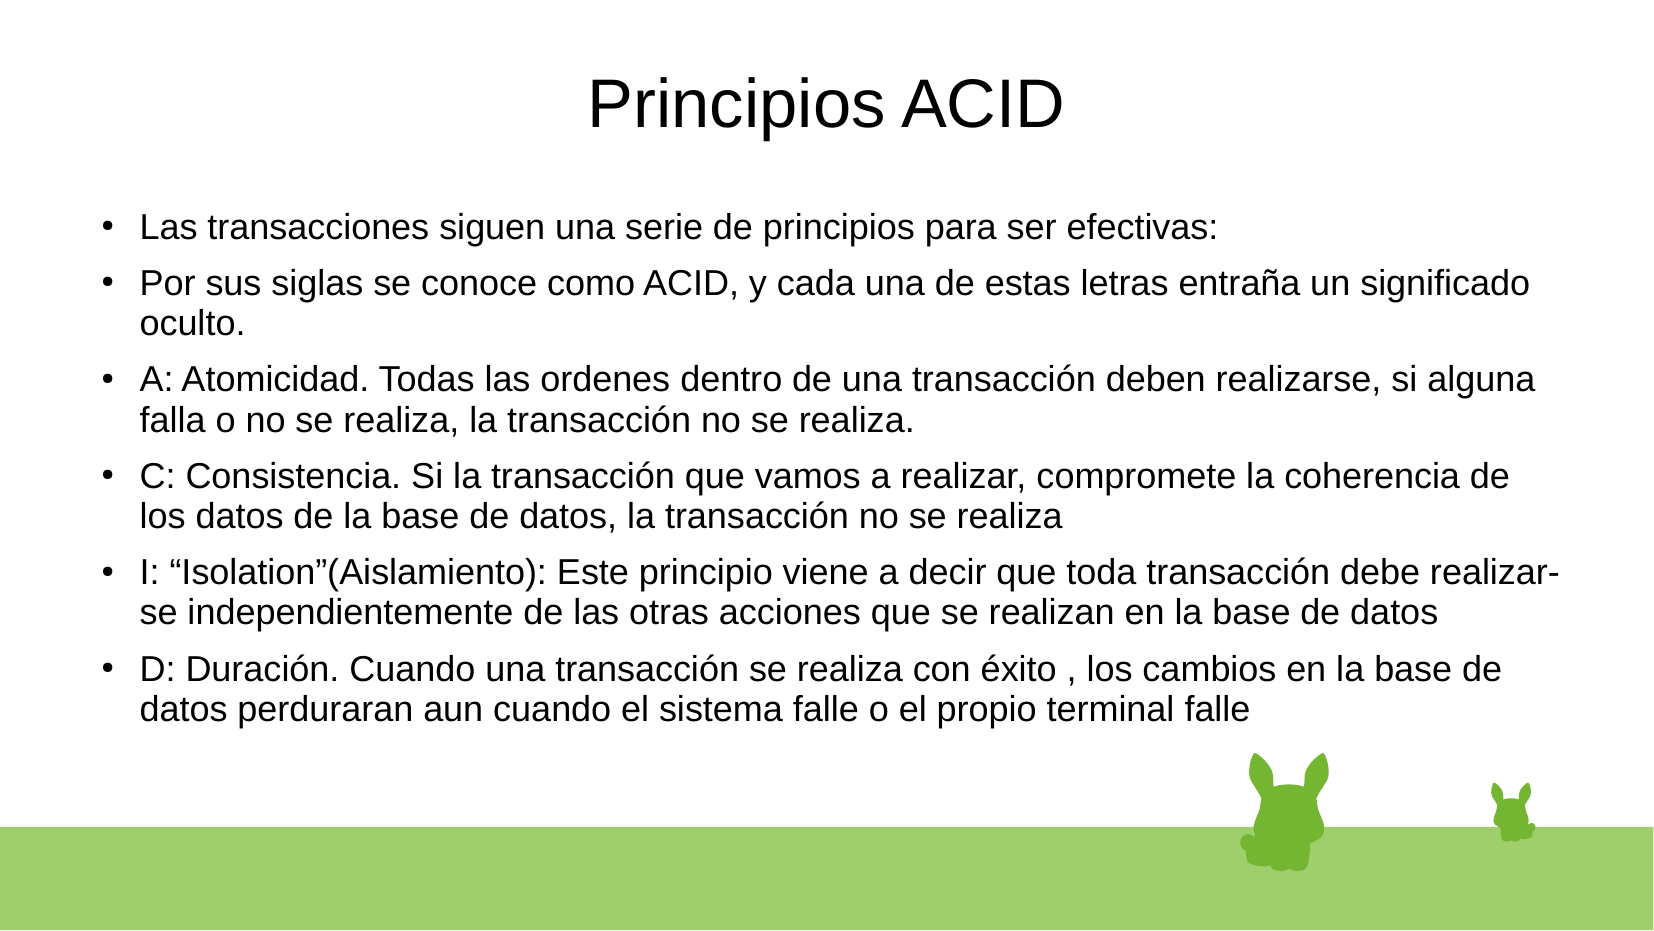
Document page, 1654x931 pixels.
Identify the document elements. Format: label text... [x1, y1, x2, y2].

title Principios ACID [88, 29, 1565, 178]
list Las transacciones siguen una serie de principios para ser efectivas: Por sus siglas se conoce como ACID, y cada una de estas letras entraña un significado oculto. A: Atomicidad. Todas las ordenes dentro de una transacción deben realizarse, si alguna falla o no se realiza, la transacción no se realiza. C: Consistencia. Si la transacción que vamos a realizar, compromete la coherencia de los datos de la base de datos, la transacción no se realiza I: “Isolation”(Aislamiento): Este principio viene a decir que toda transacción debe realizar-se independientemente de las otras acciones que se realizan en la base de datos D: Duración. Cuando una transacción se realiza con éxito , los cambios en la base de datos perduraran aun cuando el sistema falle o el propio terminal falle [88, 206, 1565, 739]
